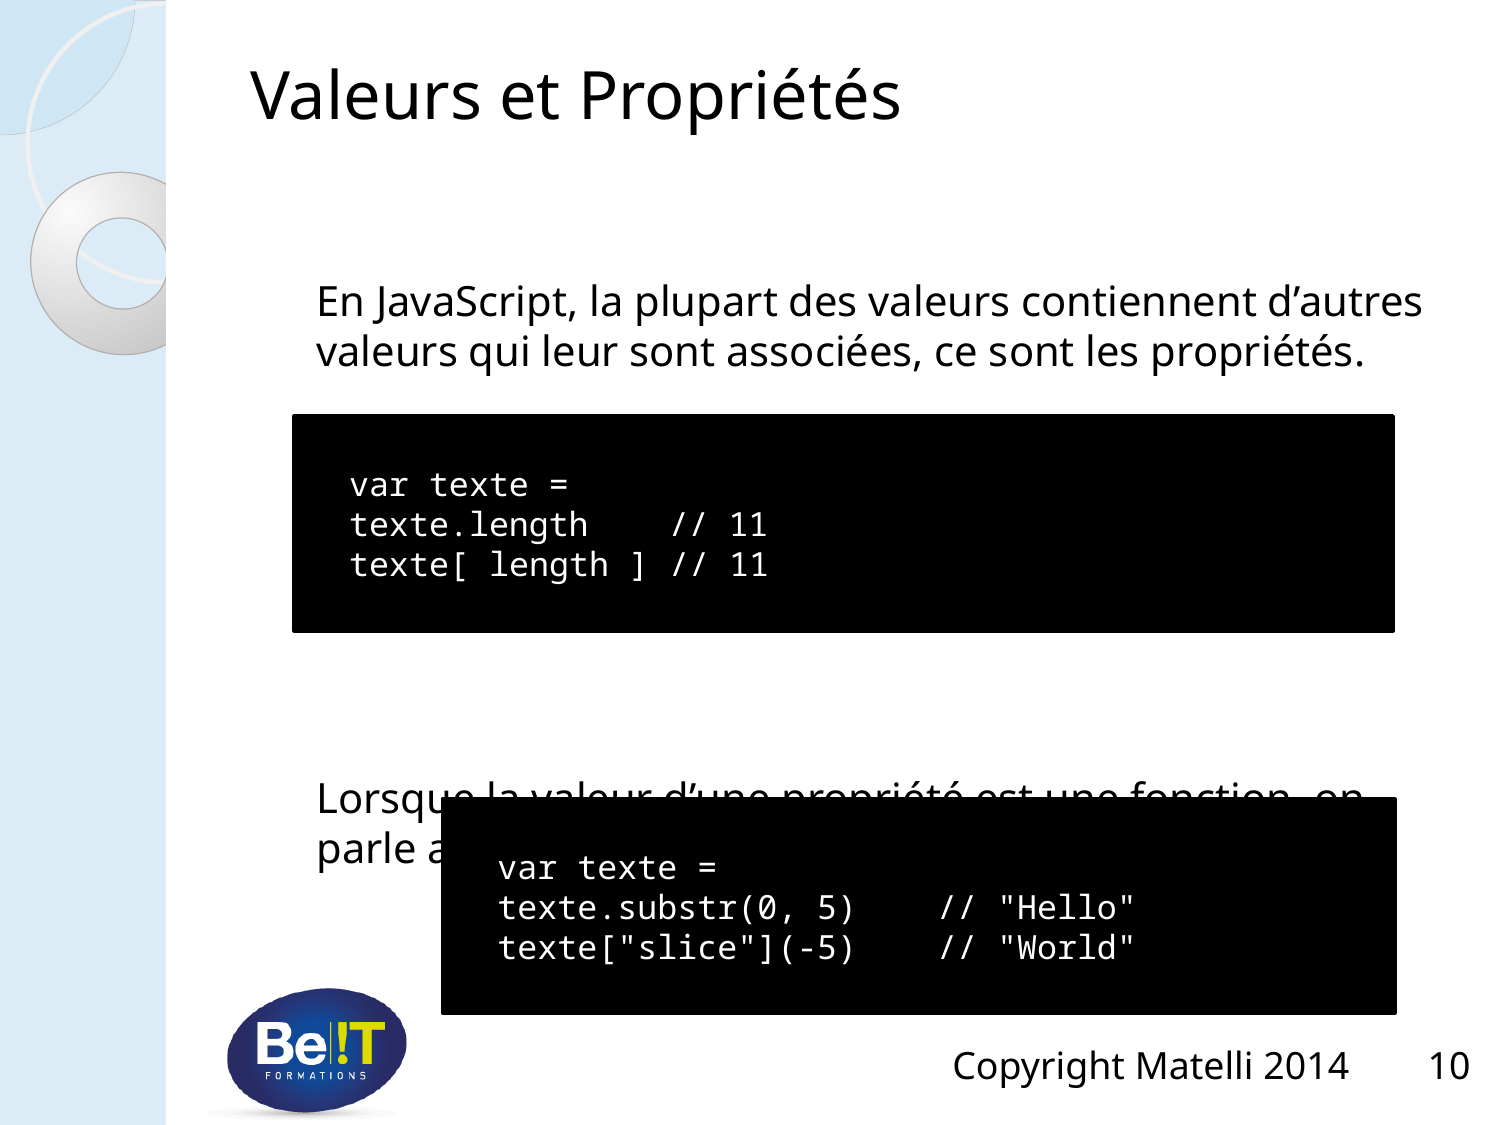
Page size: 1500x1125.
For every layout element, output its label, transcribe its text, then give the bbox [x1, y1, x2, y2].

text_box var texte = "Hello World"; texte.length // 11 texte["length"] // 11 [294, 416, 1393, 631]
text_box var texte = "Hello World"; texte.substr(0, 5) // "Hello" texte["slice"](-5) // "World" [442, 798, 1395, 1014]
list En JavaScript, la plupart des valeurs contiennent d’autres valeurs qui leur sont associées, ce sont les propriétés. Lorsque la valeur d’une propriété est une fonction, on parle alors de méthode. [235, 267, 1466, 919]
footer Copyright Matelli 2014 [937, 1034, 1413, 1113]
picture [171, 977, 442, 1125]
title Valeurs et Propriétés [235, 45, 1466, 233]
slide_number <numéro> [1413, 1034, 1488, 1113]
